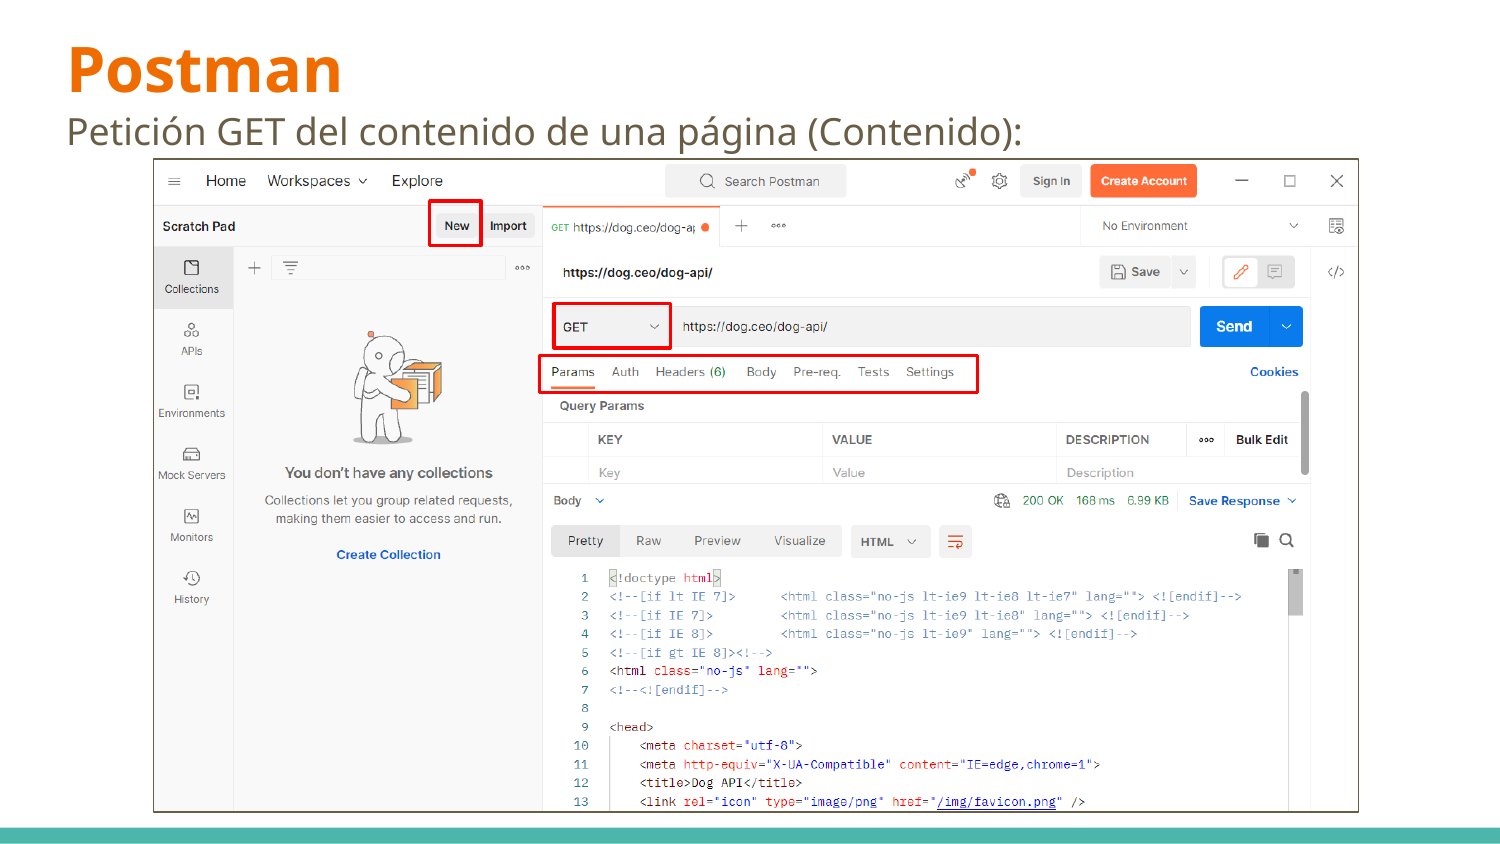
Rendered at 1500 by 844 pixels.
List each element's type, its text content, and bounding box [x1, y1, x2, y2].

title Postman [51, 10, 1449, 82]
picture [154, 159, 1358, 812]
list Petición GET del contenido de una página (Contenido): [51, 82, 1449, 670]
